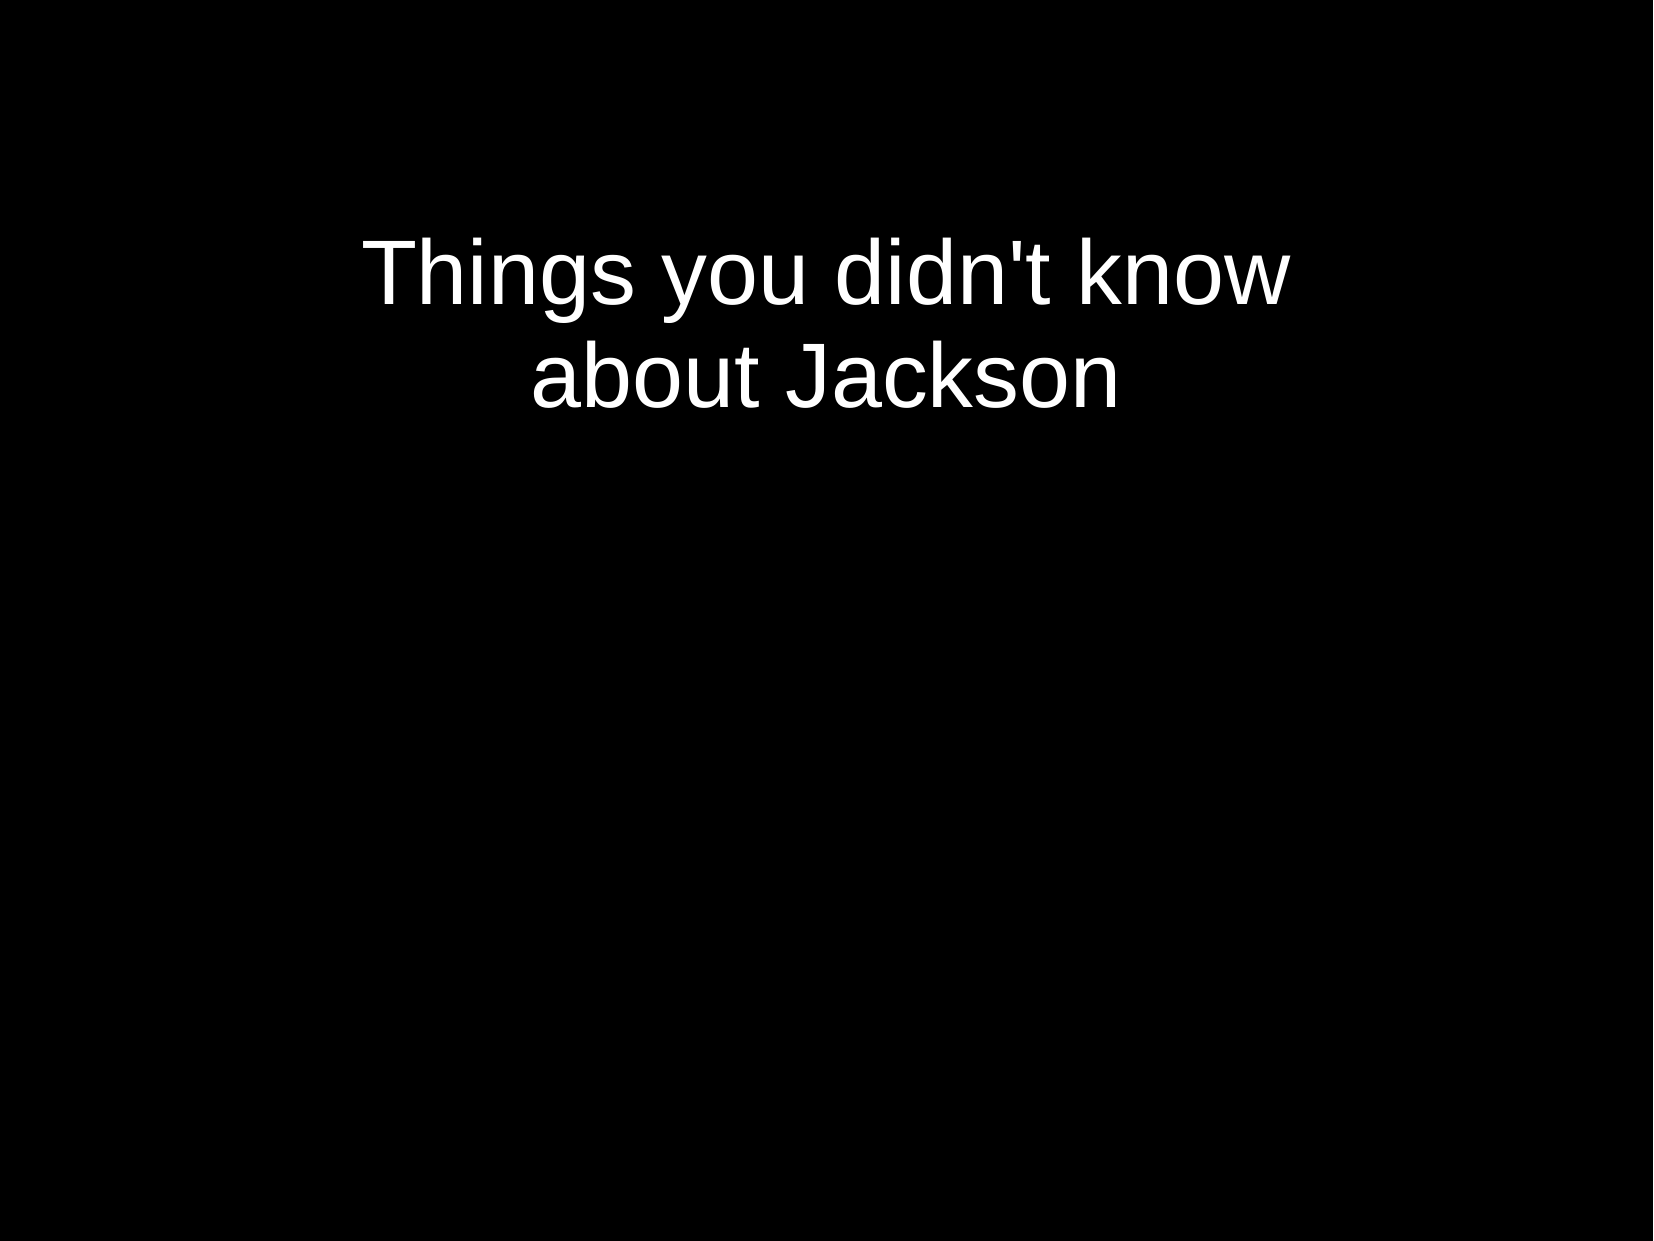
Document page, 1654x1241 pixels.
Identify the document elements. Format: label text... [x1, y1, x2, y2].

subtitle [82, 290, 1571, 1109]
title Things you didn't know about Jackson [82, 220, 1571, 290]
